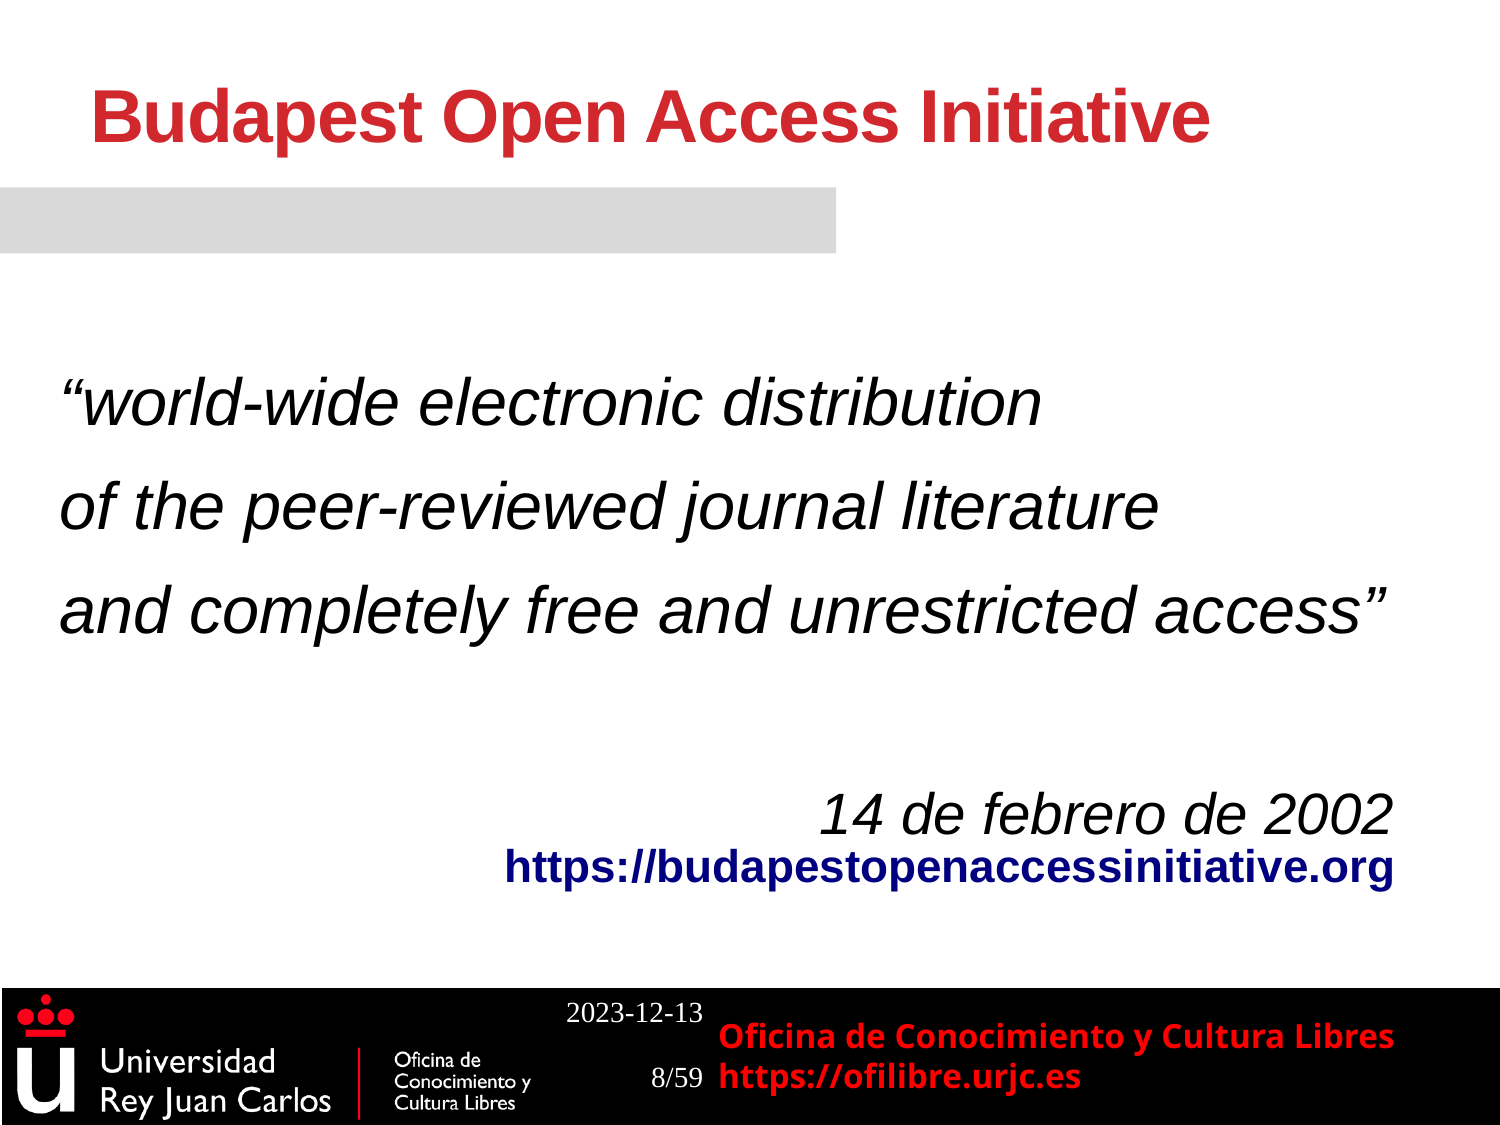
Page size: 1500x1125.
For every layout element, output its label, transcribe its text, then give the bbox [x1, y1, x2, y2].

text_box “world-wide electronic distribution of the peer-reviewed journal literature and completely free and unrestricted access” 14 de febrero de 2002 [45, 357, 1411, 855]
text_box Budapest Open Access Initiative [0, 24, 1326, 172]
title [75, 7, 1425, 196]
picture [17, 994, 531, 1120]
text_box https://budapestopenaccessinitiative.org [489, 833, 1413, 909]
